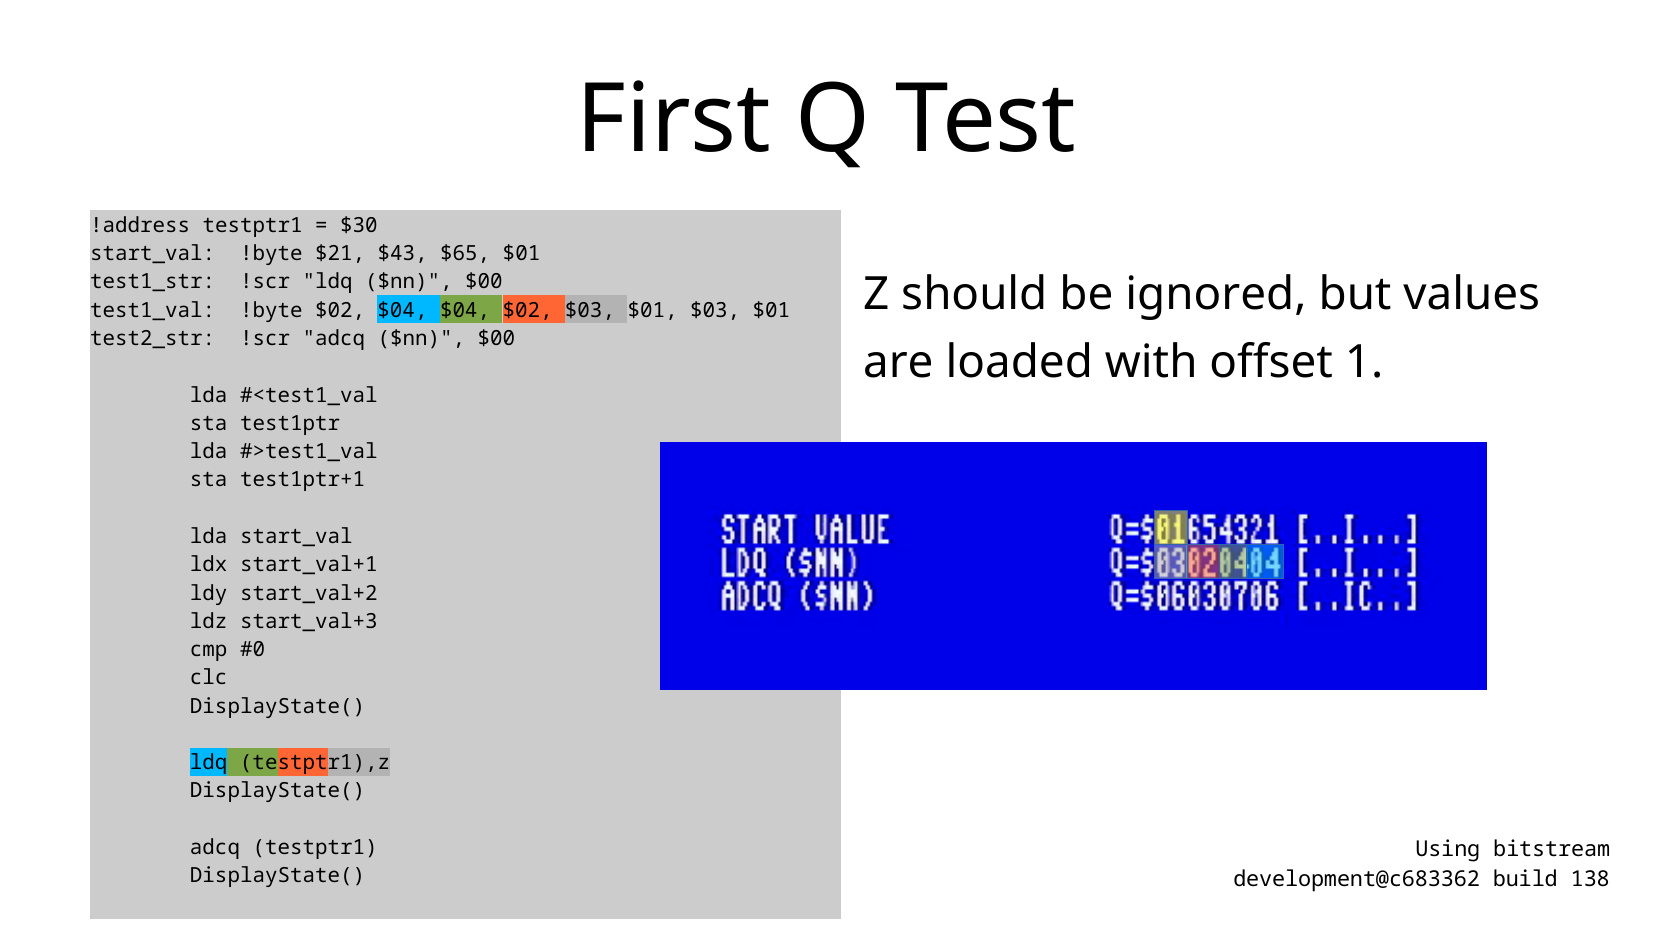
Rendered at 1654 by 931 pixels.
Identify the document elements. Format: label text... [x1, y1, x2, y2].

text_box Z should be ignored, but values are loaded with offset 1. [863, 260, 1541, 392]
text_box [1154, 510, 1284, 579]
text_box Using bitstream development@c683362 build 138 [1225, 833, 1611, 889]
title First Q Test [82, 37, 1571, 193]
text_box !address testptr1 = $30 start_val: !byte $21, $43, $65, $01 test1_str: !scr "ldq ($nn)", $00 test1_val: !byte $02, $04, $04, $02, $03, $01, $03, $01 test2_str: !scr "adcq ($nn)", $00 lda #<test1_val sta test1ptr lda #>test1_val sta test1ptr+1 lda start_val ldx start_val+1 ldy start_val+2 ldz start_val+3 cmp #0 clc DisplayState() ldq (testptr1),z DisplayState() adcq (testptr1) DisplayState() [90, 210, 841, 869]
picture [660, 442, 1487, 691]
